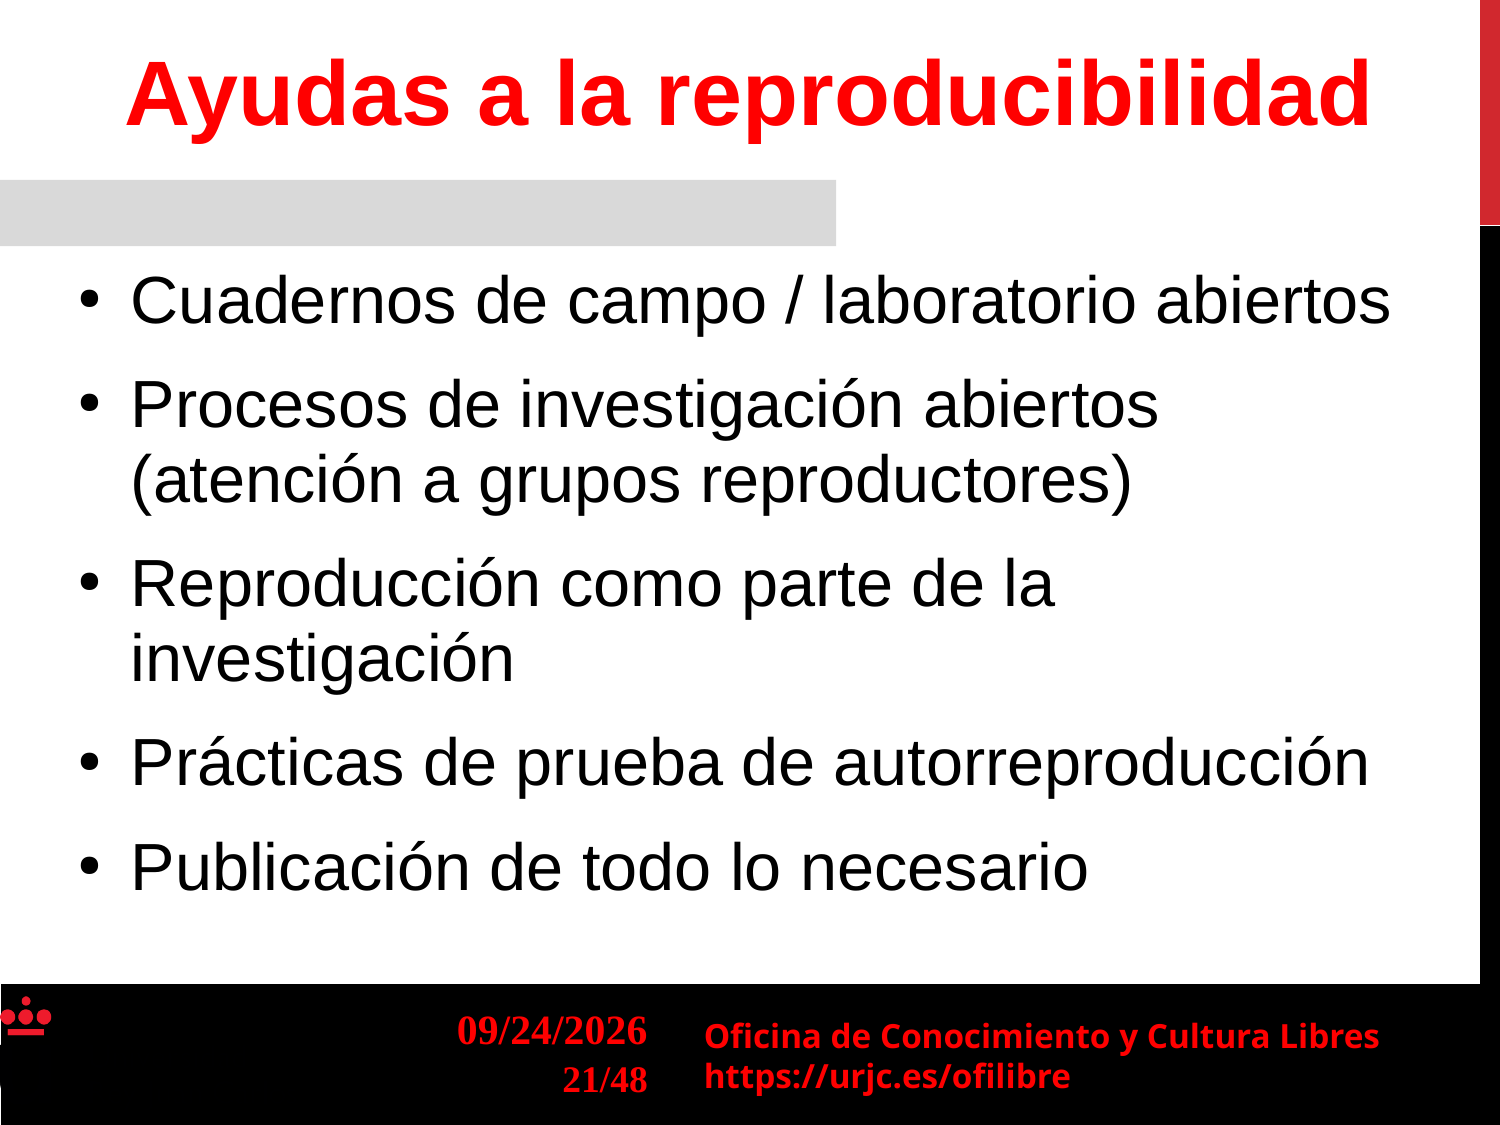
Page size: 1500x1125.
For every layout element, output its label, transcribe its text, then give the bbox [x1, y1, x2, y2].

list Cuadernos de campo / laboratorio abiertos Procesos de investigación abiertos (atención a grupos reproductores) Reproducción como parte de la investigación Prácticas de prueba de autorreproducción Publicación de todo lo necesario [60, 263, 1426, 961]
title Ayudas a la reproducibilidad [75, 15, 1425, 172]
